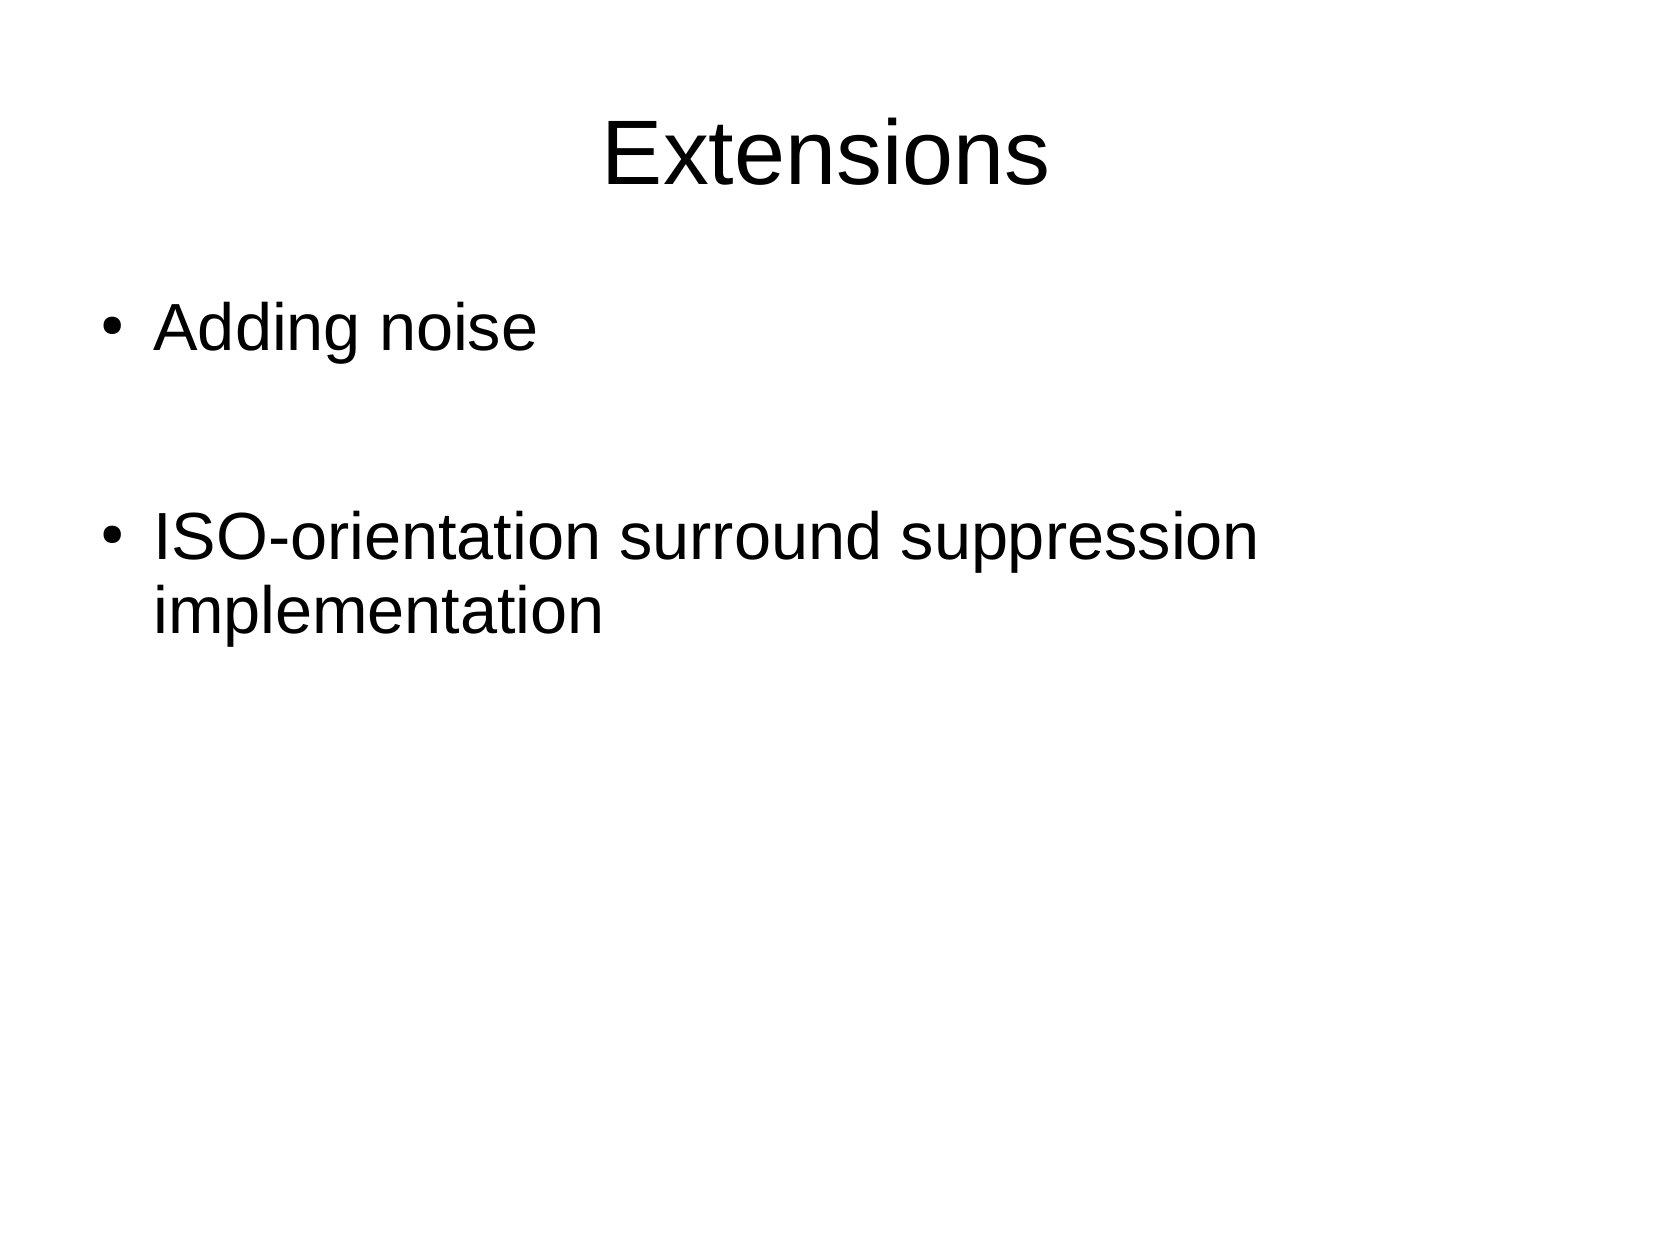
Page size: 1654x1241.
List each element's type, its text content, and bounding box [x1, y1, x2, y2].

title Extensions [82, 49, 1571, 257]
list Adding noise ISO-orientation surround suppression implementation [82, 290, 1538, 1010]
